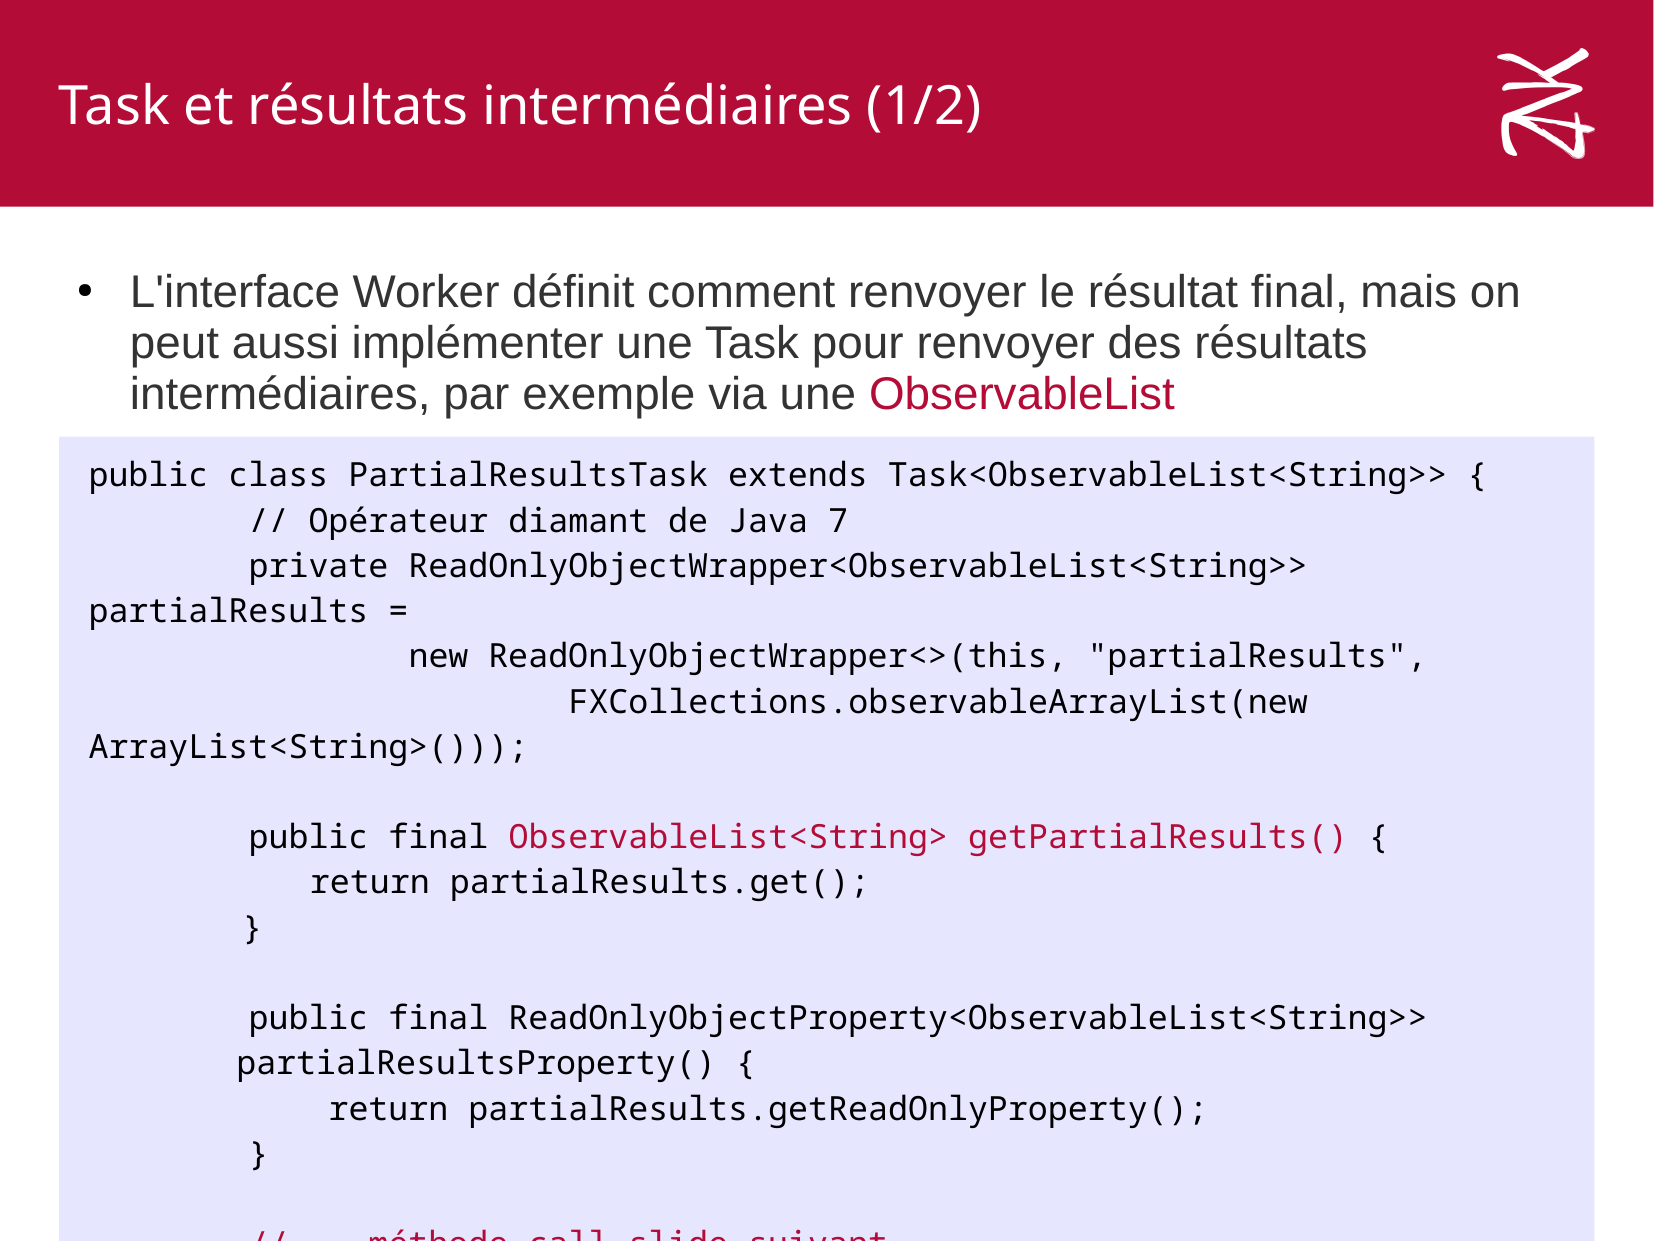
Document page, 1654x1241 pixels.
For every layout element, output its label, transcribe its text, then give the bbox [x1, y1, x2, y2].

text_box public class PartialResultsTask extends Task<ObservableList<String>> { // Opérateur diamant de Java 7 private ReadOnlyObjectWrapper<ObservableList<String>> partialResults = new ReadOnlyObjectWrapper<>(this, "partialResults", FXCollections.observableArrayList(new ArrayList<String>())); public final ObservableList<String> getPartialResults() { return partialResults.get(); } public final ReadOnlyObjectProperty<ObservableList<String>> partialResultsProperty() { return partialResults.getReadOnlyProperty(); } //... méthode call slide suivant } [59, 436, 1595, 1121]
list L'interface Worker définit comment renvoyer le résultat final, mais on peut aussi implémenter une Task pour renvoyer des résultats intermédiaires, par exemple via une ObservableList [59, 265, 1595, 436]
title Task et résultats intermédiaires (1/2) [59, 29, 1595, 178]
